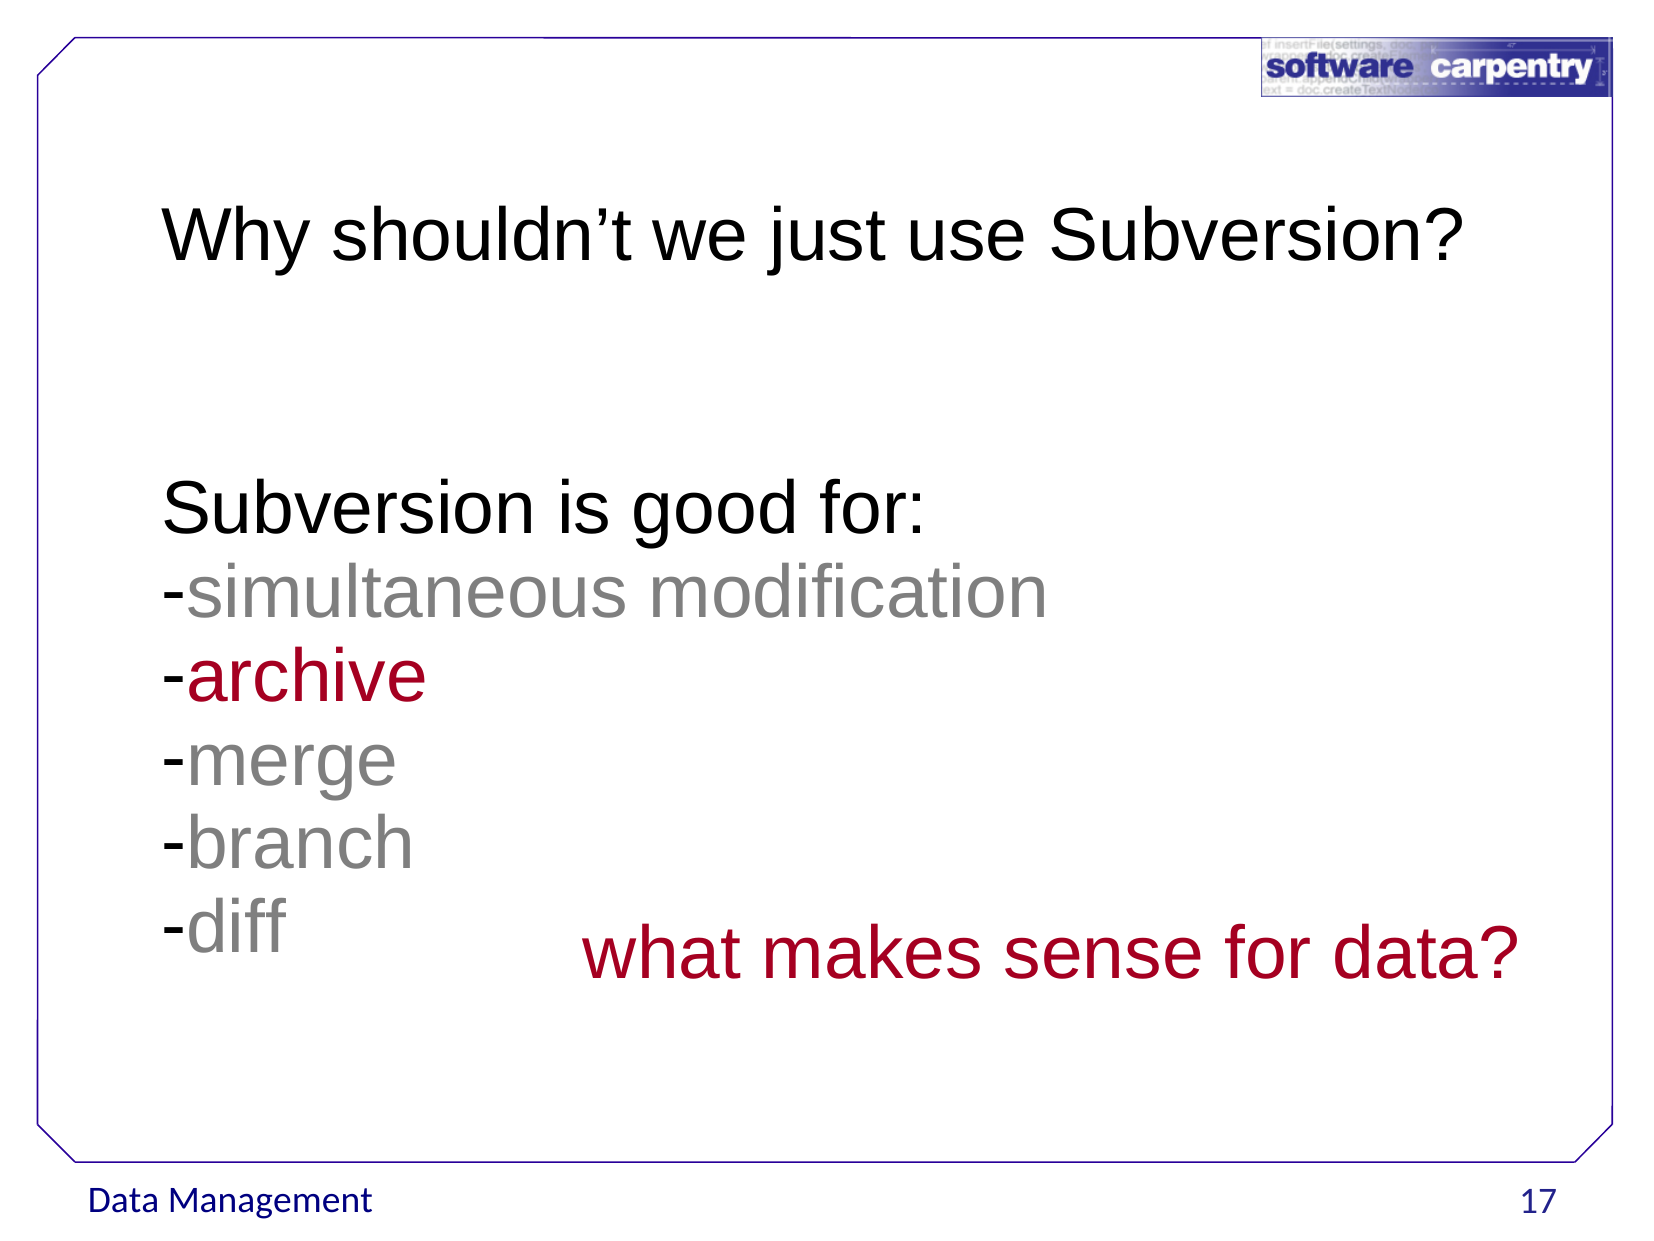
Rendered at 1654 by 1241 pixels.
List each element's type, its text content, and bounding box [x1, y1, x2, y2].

text_box Why shouldn’t we just use Subversion? [146, 185, 1498, 285]
text_box <number> [1185, 1168, 1572, 1235]
text_box Subversion is good for: simultaneous modification archive merge branch diff [146, 459, 1498, 977]
text_box what makes sense for data? [486, 903, 1536, 1003]
picture [1261, 37, 1613, 97]
